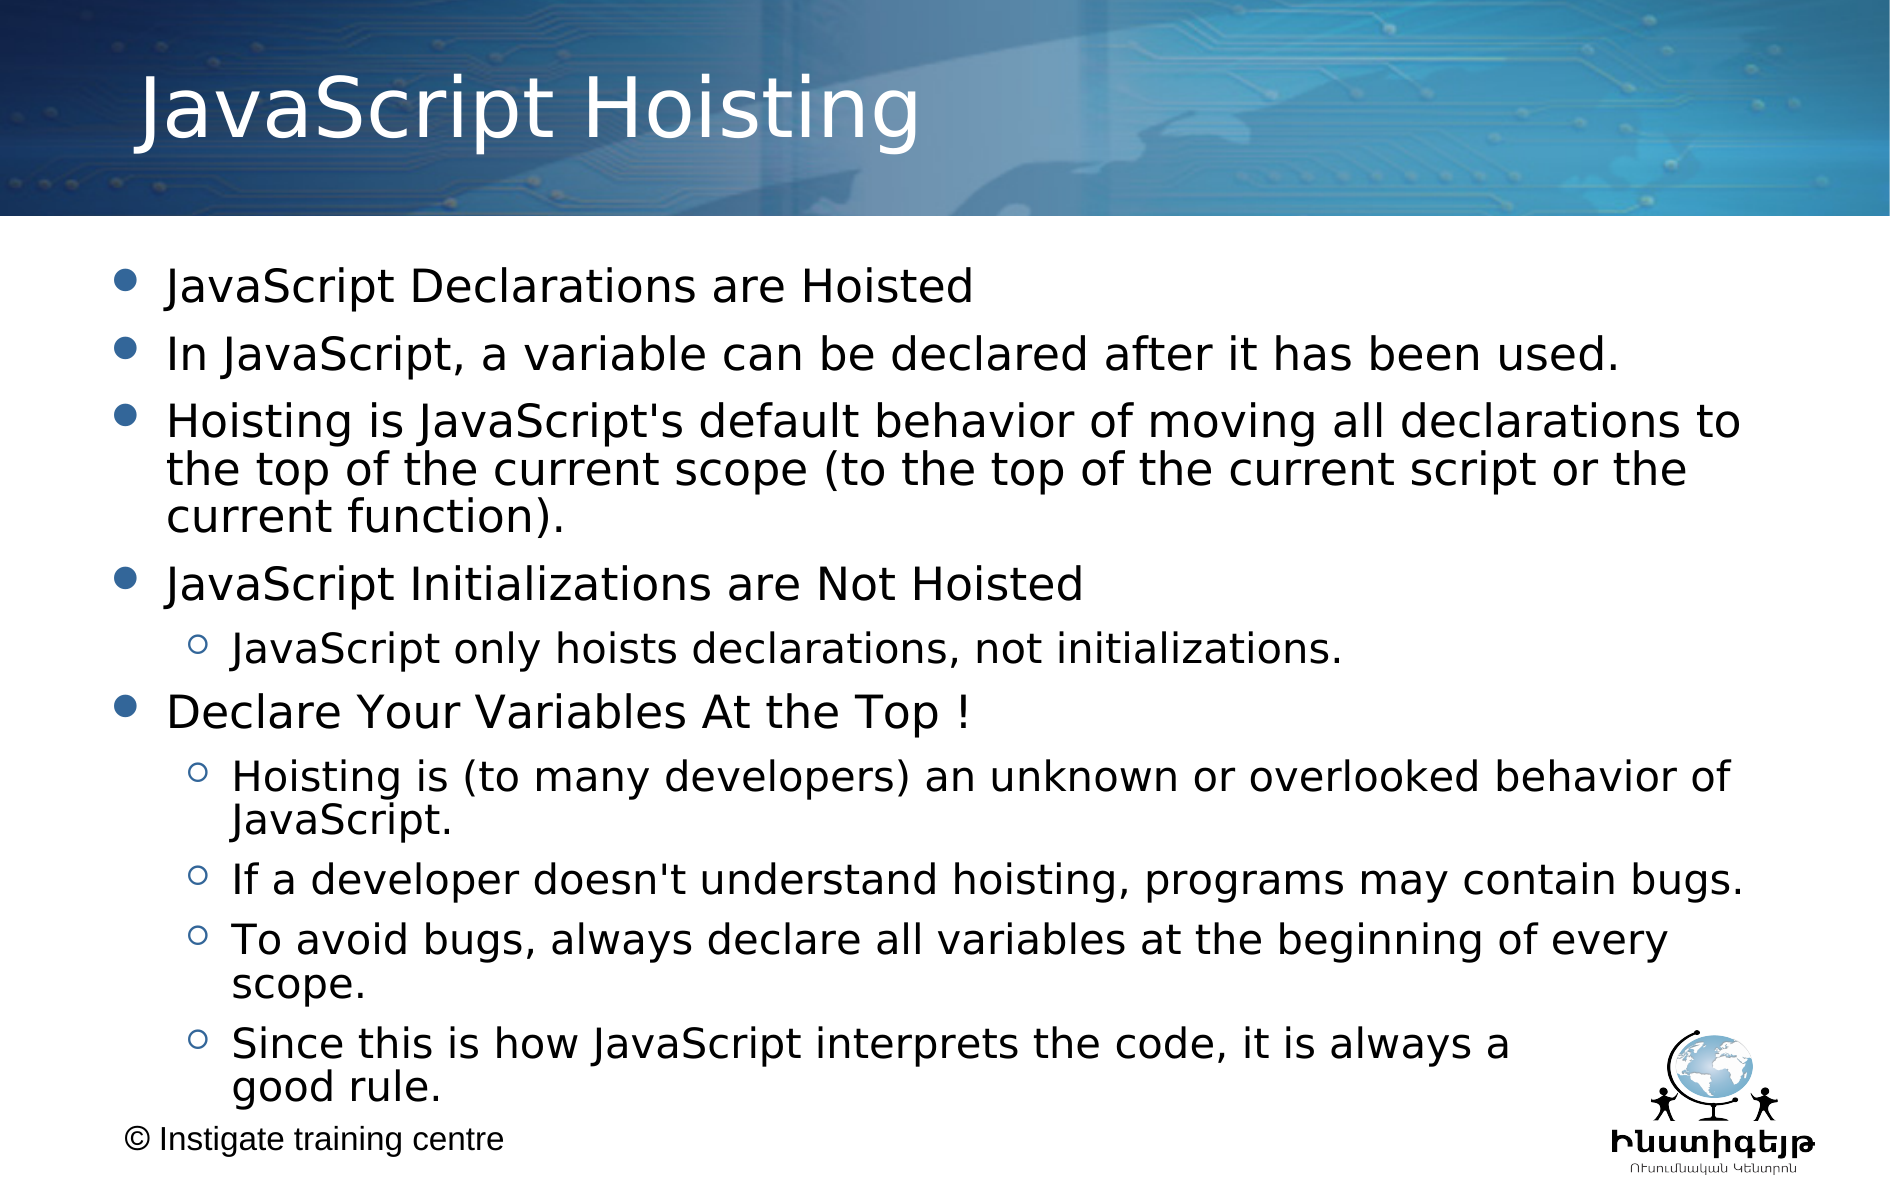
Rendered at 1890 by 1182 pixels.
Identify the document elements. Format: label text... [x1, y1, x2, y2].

picture [0, 0, 1890, 216]
picture [1612, 1030, 1815, 1175]
list JavaScript Declarations are Hoisted In JavaScript, a variable can be declared after it has been used. Hoisting is JavaScript's default behavior of moving all declarations to the top of the current scope (to the top of the current script or the current function). JavaScript Initializations are Not Hoisted JavaScript only hoists declarations, not initializations. Declare Your Variables At the Top ! Hoisting is (to many developers) an unknown or overlooked behavior of JavaScript. If a developer doesn't understand hoisting, programs may contain bugs. To avoid bugs, always declare all variables at the beginning of every scope. Since this is how JavaScript interprets the code, it is always a good rule. [110, 264, 1801, 292]
text_box JavaScript Hoisting [138, 82, 1801, 91]
